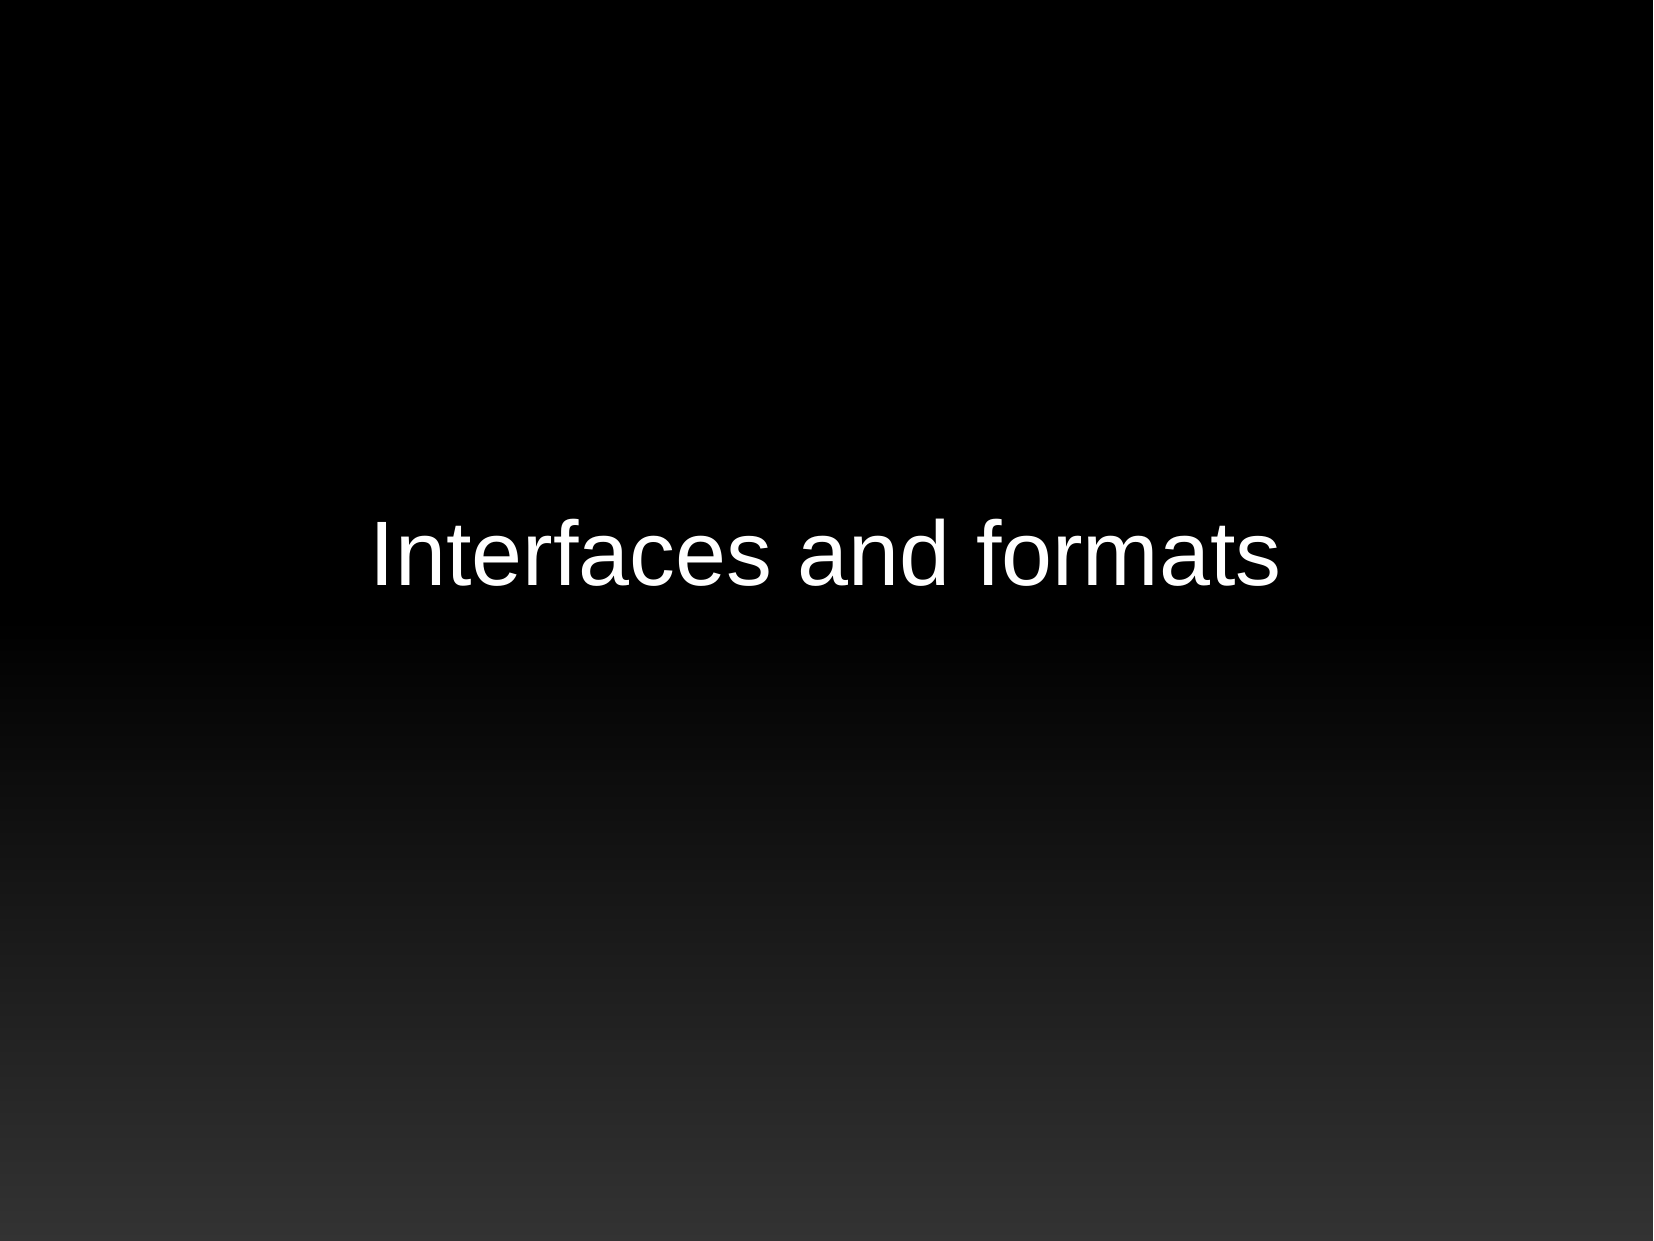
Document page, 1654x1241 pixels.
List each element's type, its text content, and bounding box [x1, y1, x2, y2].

title Interfaces and formats [82, 450, 1571, 658]
